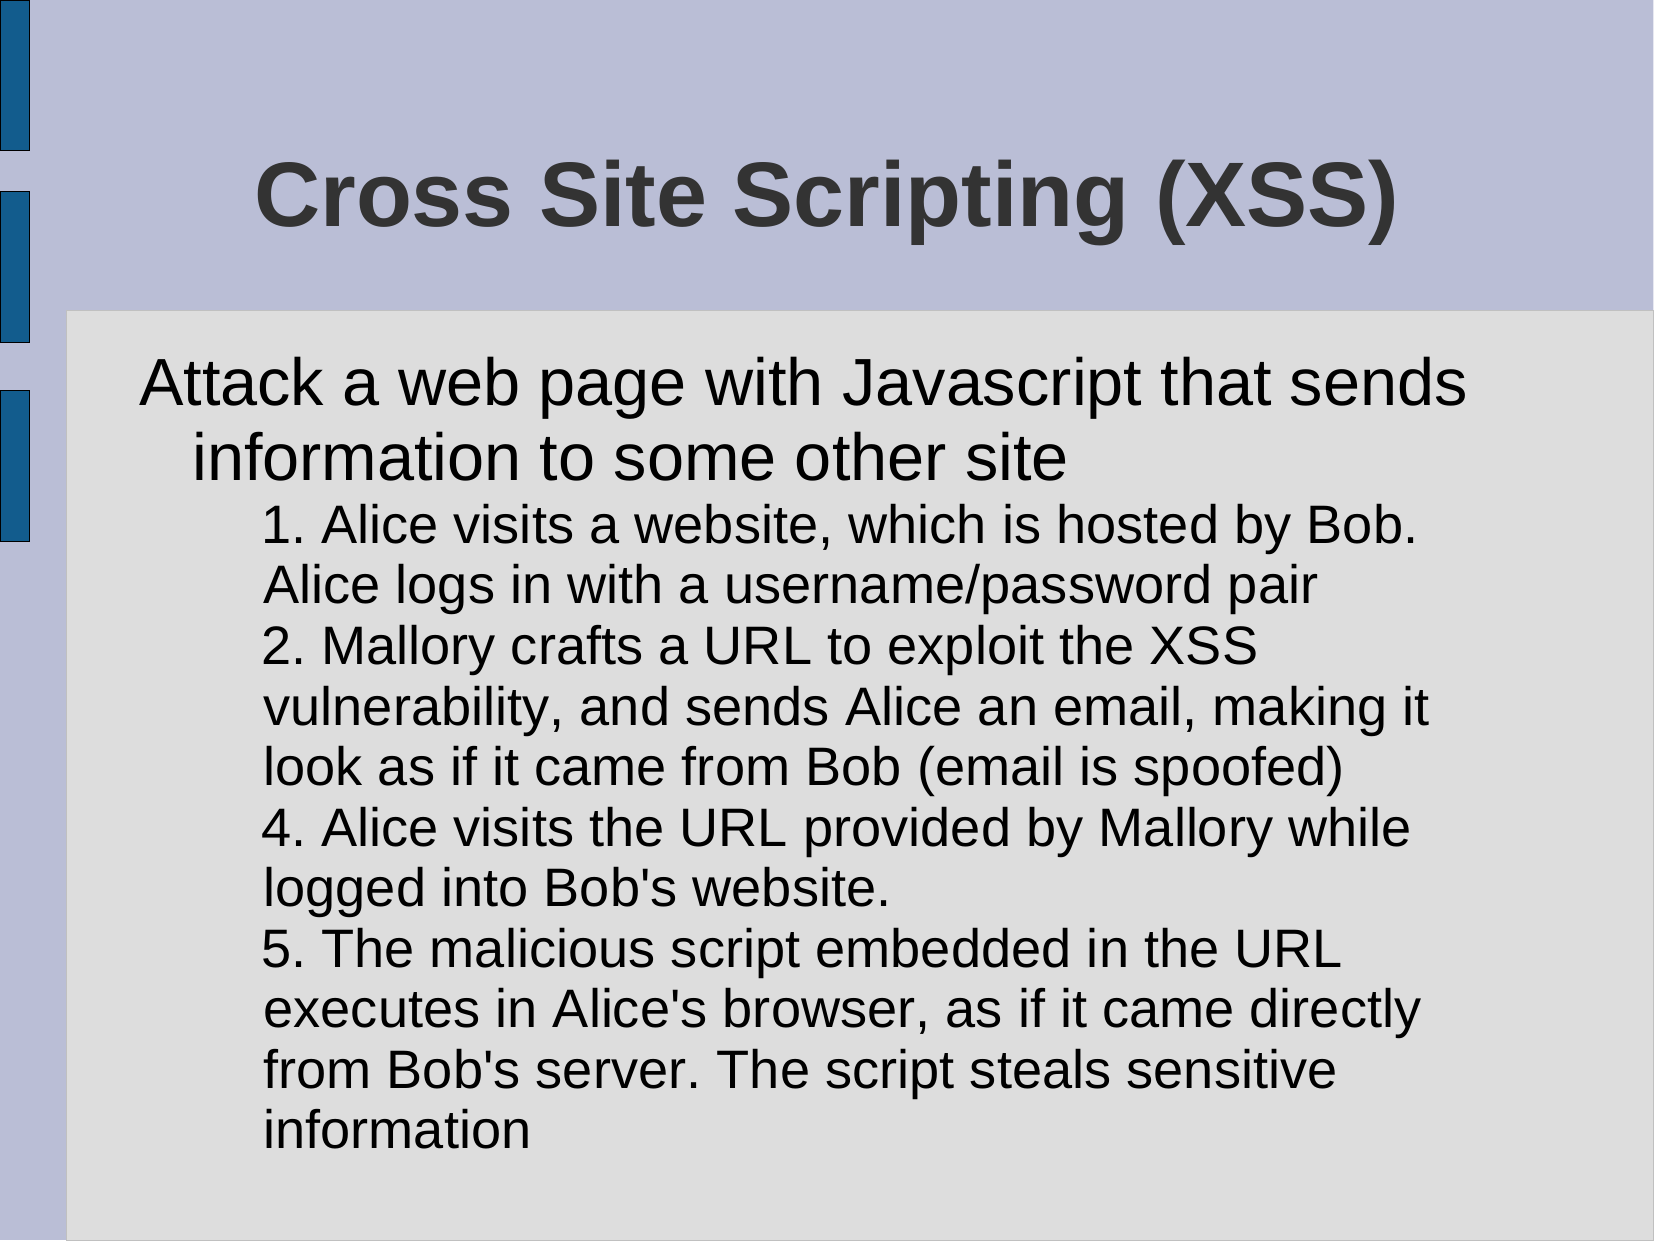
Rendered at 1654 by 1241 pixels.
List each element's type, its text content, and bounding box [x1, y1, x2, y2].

title Cross Site Scripting (XSS) [121, 91, 1534, 299]
list Attack a web page with Javascript that sends information to some other site 1. Alice visits a website, which is hosted by Bob. Alice logs in with a username/password pair 2. Mallory crafts a URL to exploit the XSS vulnerability, and sends Alice an email, making it look as if it came from Bob (email is spoofed) 4. Alice visits the URL provided by Mallory while logged into Bob's website. 5. The malicious script embedded in the URL executes in Alice's browser, as if it came directly from Bob's server. The script steals sensitive information [121, 344, 1534, 1161]
